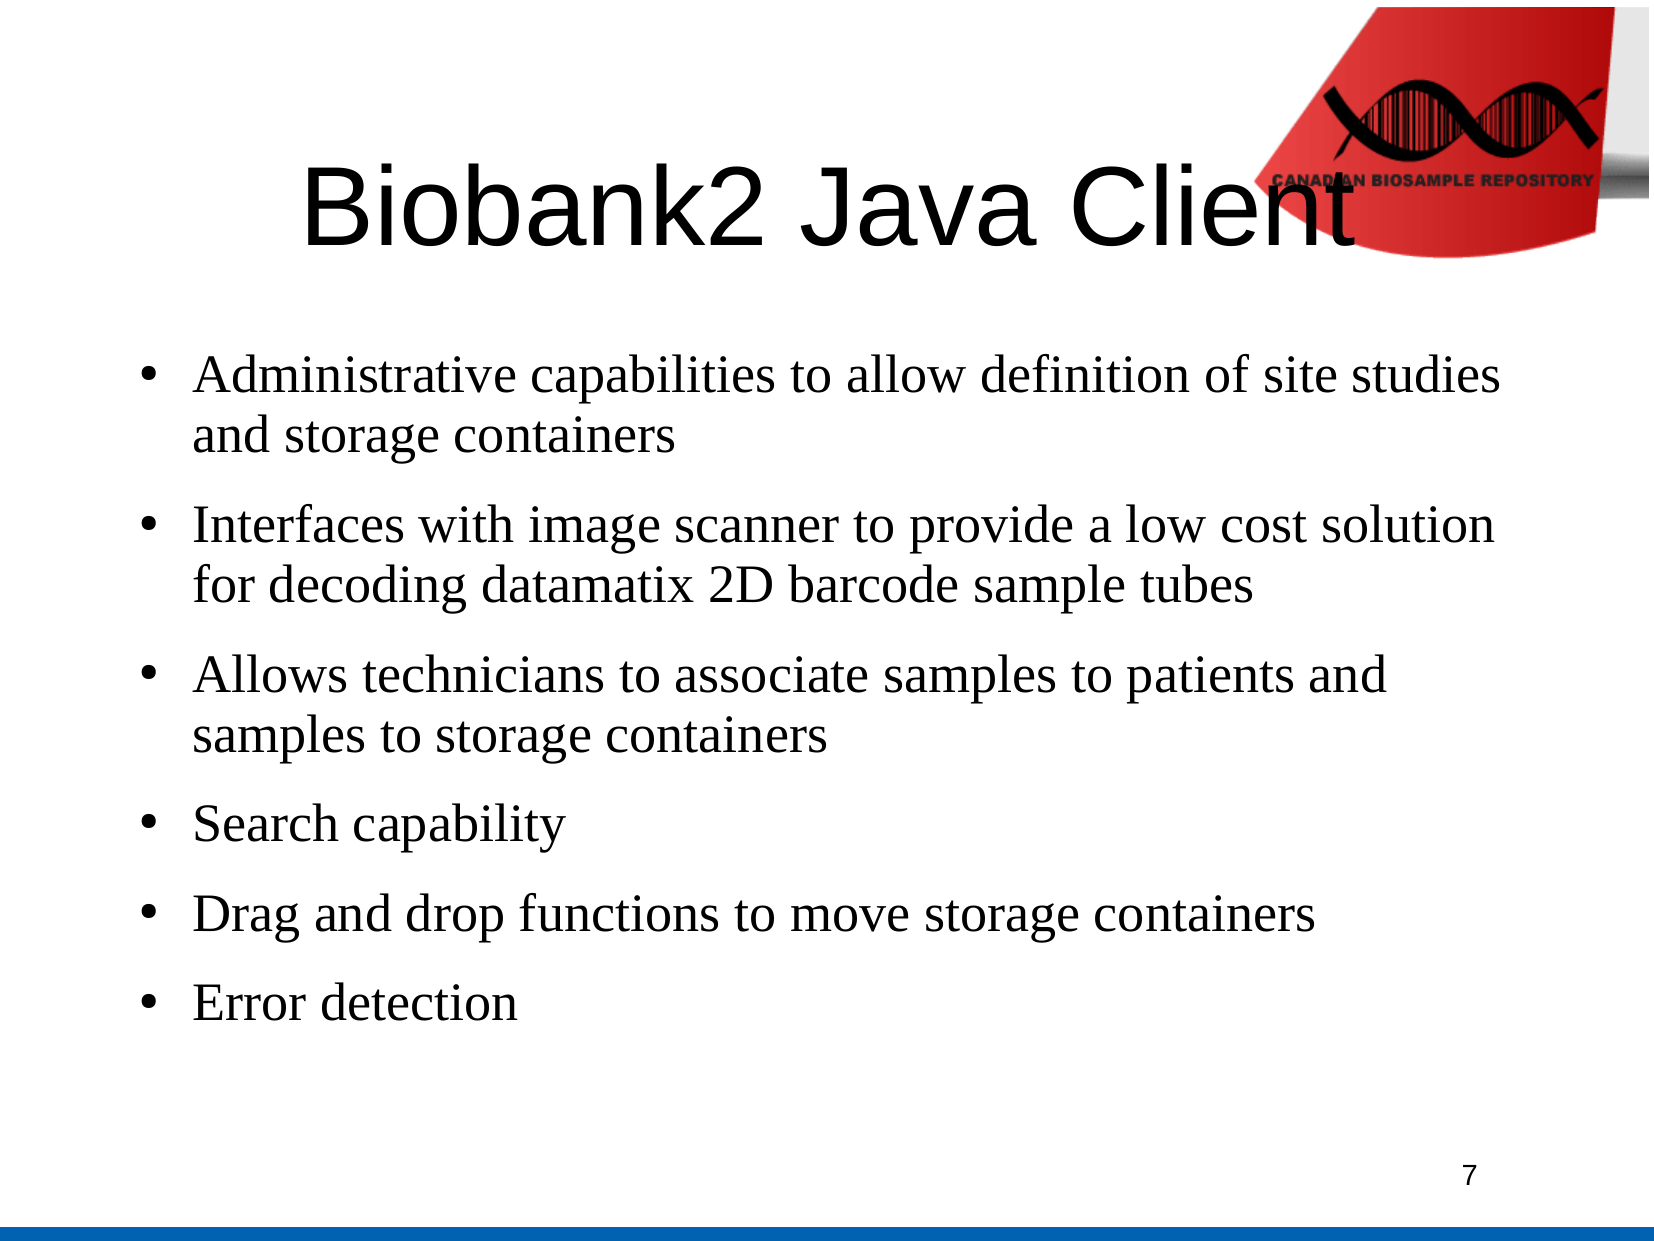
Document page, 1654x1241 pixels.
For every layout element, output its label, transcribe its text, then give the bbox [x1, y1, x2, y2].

list Administrative capabilities to allow definition of site studies and storage containers Interfaces with image scanner to provide a low cost solution for decoding datamatix 2D barcode sample tubes Allows technicians to associate samples to patients and samples to storage containers Search capability Drag and drop functions to move storage containers Error detection [121, 344, 1534, 1112]
title Biobank2 Java Client [121, 110, 1534, 303]
picture [1240, 7, 1649, 325]
